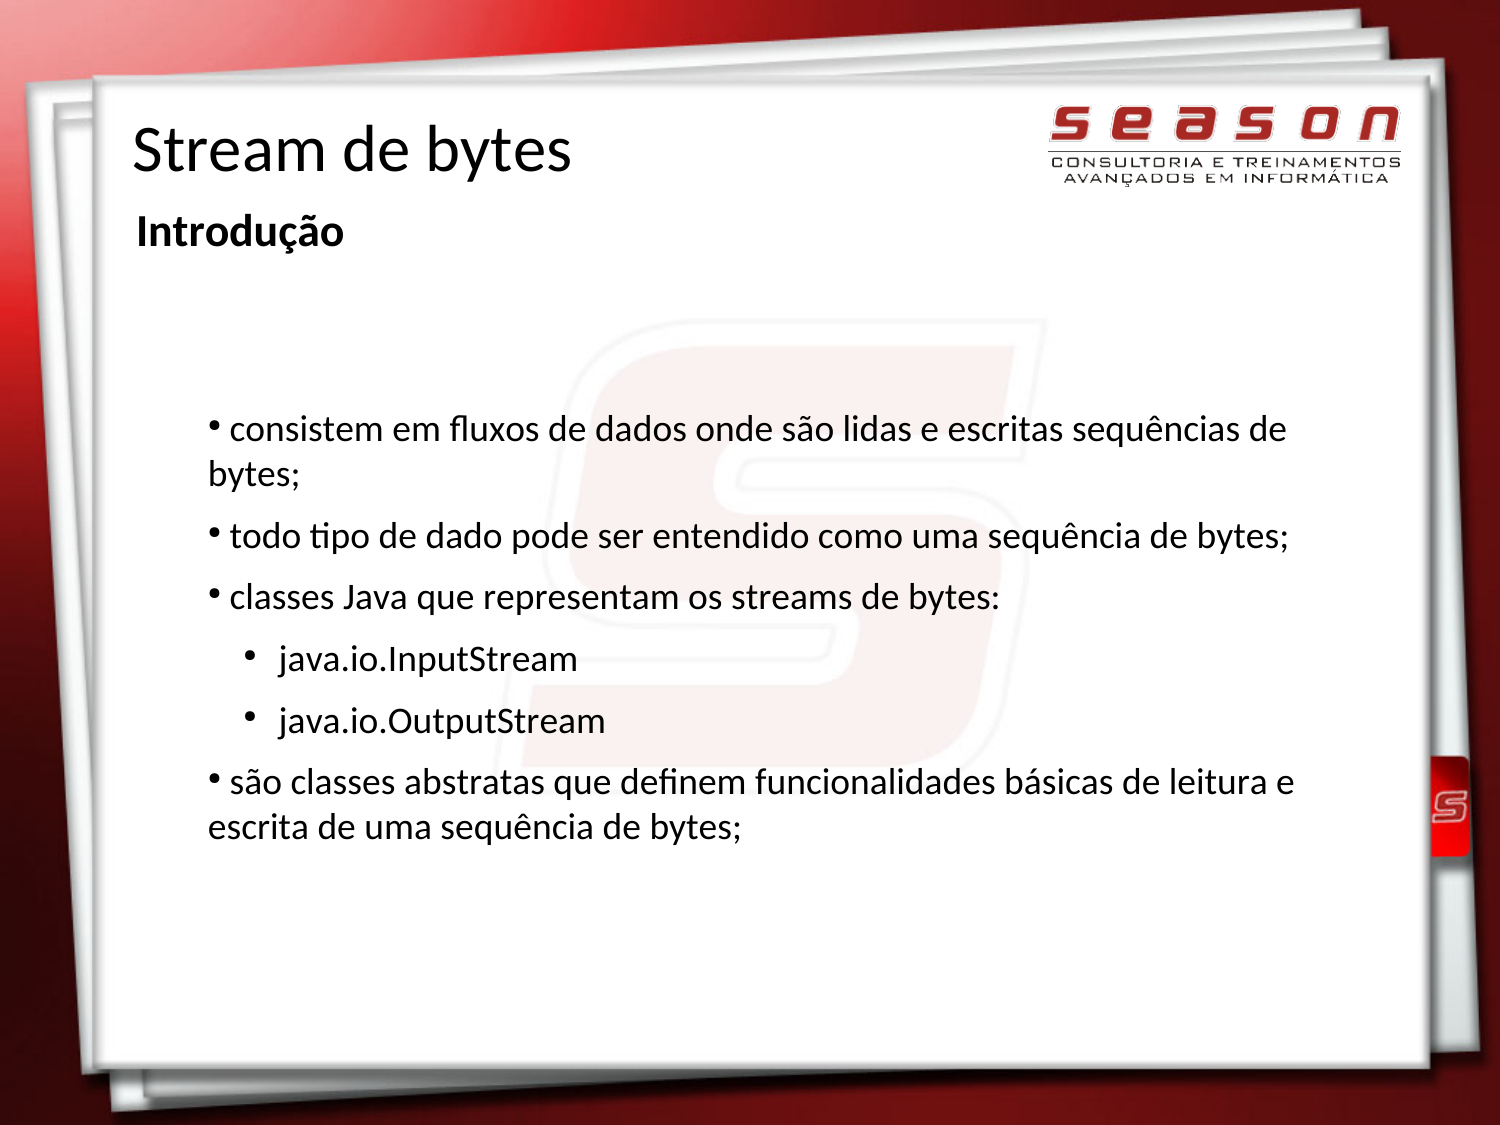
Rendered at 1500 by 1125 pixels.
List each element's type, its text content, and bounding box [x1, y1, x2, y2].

title Stream de bytes [118, 33, 1394, 257]
text_box Introdução [119, 200, 1240, 256]
text_box consistem em fluxos de dados onde são lidas e escritas sequências de bytes; todo tipo de dado pode ser entendido como uma sequência de bytes; classes Java que representam os streams de bytes: java.io.InputStream java.io.OutputStream são classes abstratas que definem funcionalidades básicas de leitura e escrita de uma sequência de bytes; [207, 357, 1328, 894]
picture [0, 0, 1500, 1125]
